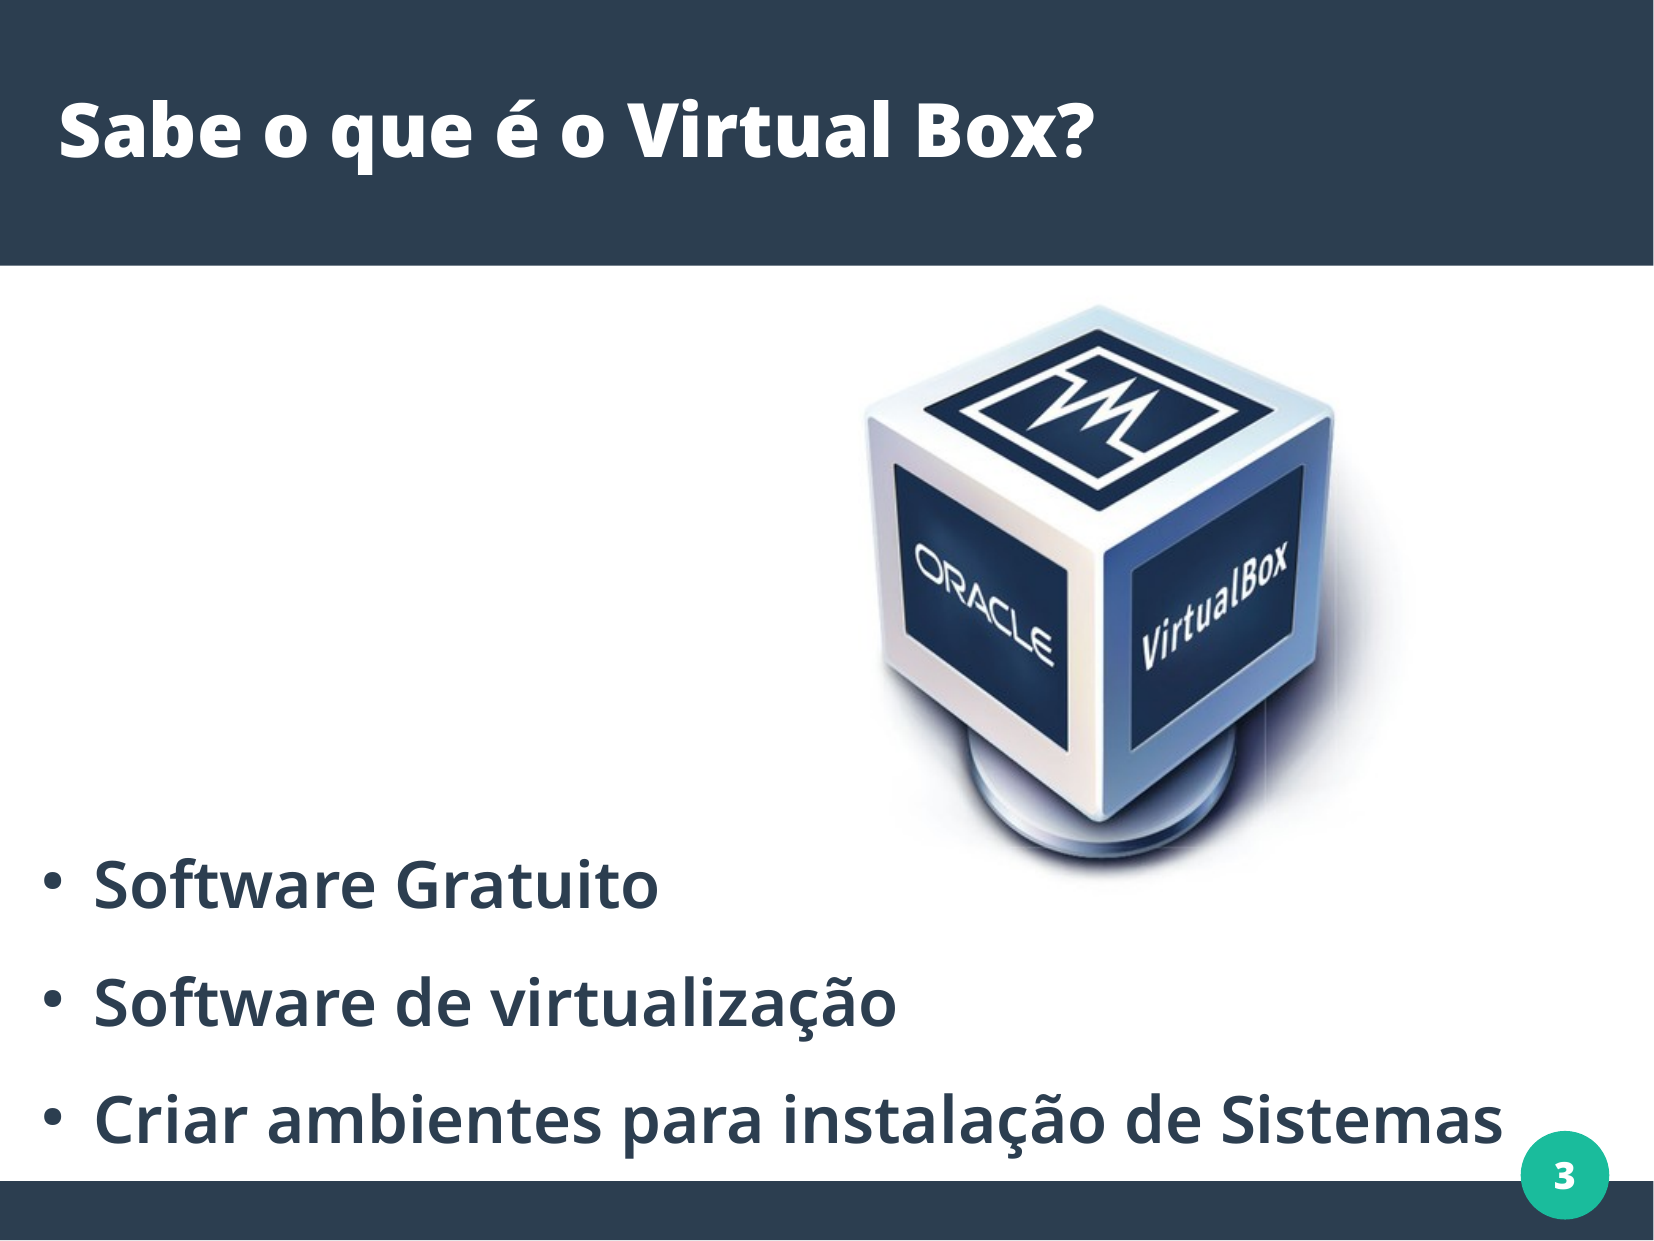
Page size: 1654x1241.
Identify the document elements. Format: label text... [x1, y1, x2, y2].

title Sabe o que é o Virtual Box? [59, 49, 1595, 207]
list Software Gratuito Software de virtualização Criar ambientes para instalação de Sistemas [23, 838, 1607, 1164]
picture [555, 271, 1654, 934]
